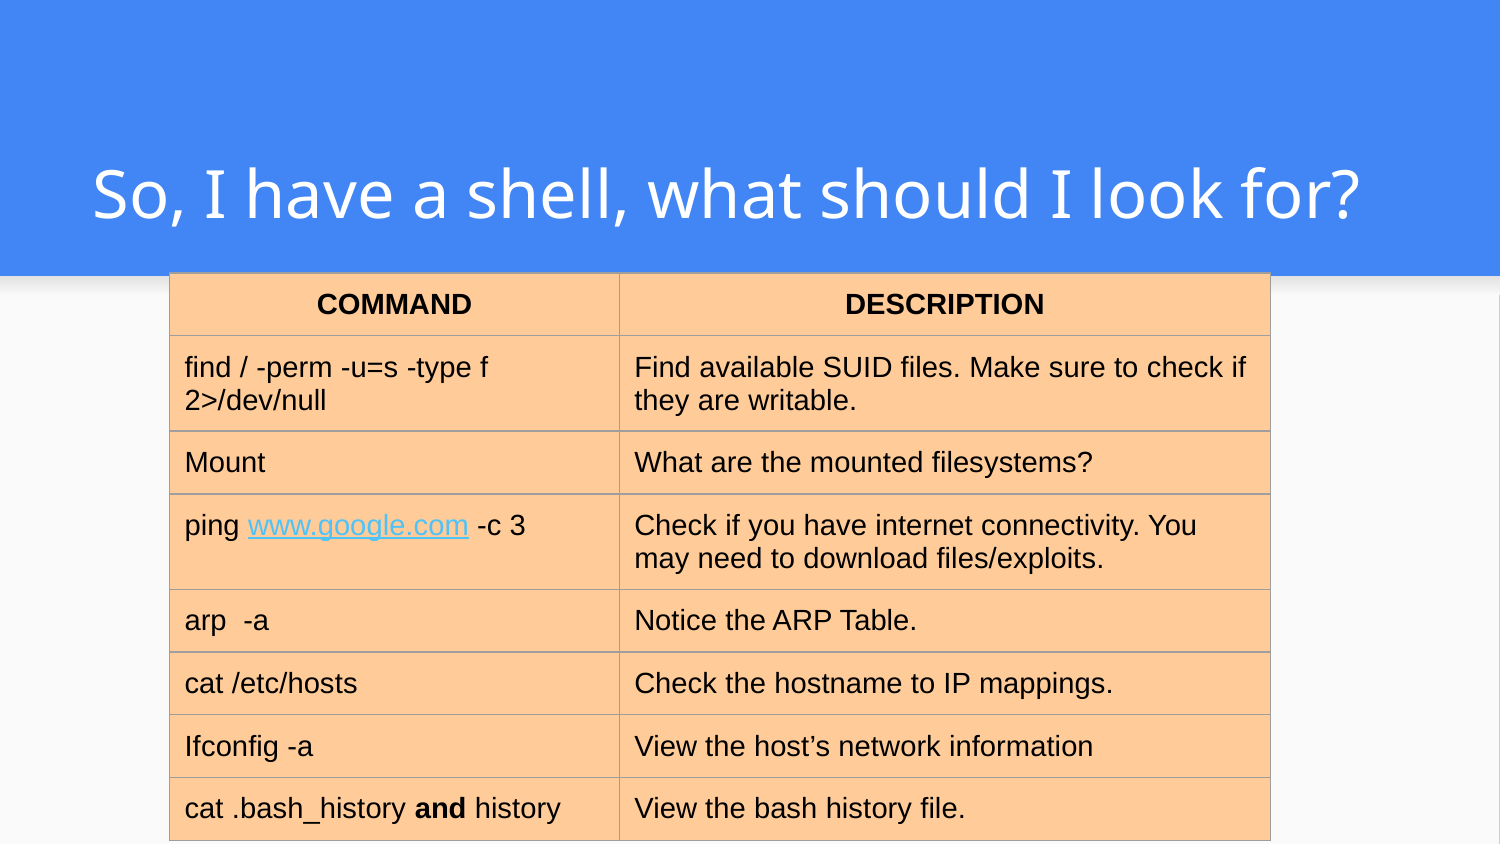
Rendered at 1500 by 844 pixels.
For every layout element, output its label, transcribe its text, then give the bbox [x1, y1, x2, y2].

table_cell cat /etc/hosts [170, 653, 619, 714]
table_cell Check the hostname to IP mappings. [620, 653, 1270, 714]
title So, I have a shell, what should I look for? [77, 121, 1427, 248]
table_cell What are the mounted filesystems? [620, 432, 1270, 493]
table_cell cat .bash_history and history [170, 778, 619, 840]
table_cell Check if you have internet connectivity. You may need to download files/exploits. [620, 495, 1270, 589]
table_cell Ifconfig -a [170, 715, 619, 777]
table_cell find / -perm -u=s -type f 2>/dev/null [170, 336, 619, 430]
table_header DESCRIPTION [620, 274, 1270, 335]
table_cell arp -a [170, 590, 619, 651]
table_cell View the host’s network information [620, 715, 1270, 777]
table_header COMMAND [170, 274, 619, 335]
table_cell View the bash history file. [620, 778, 1270, 840]
table_cell Notice the ARP Table. [620, 590, 1270, 651]
table_cell Find available SUID files. Make sure to check if they are writable. [620, 336, 1270, 430]
table_cell Mount [170, 432, 619, 493]
table_cell ping www.google.com -c 3 [170, 495, 619, 589]
